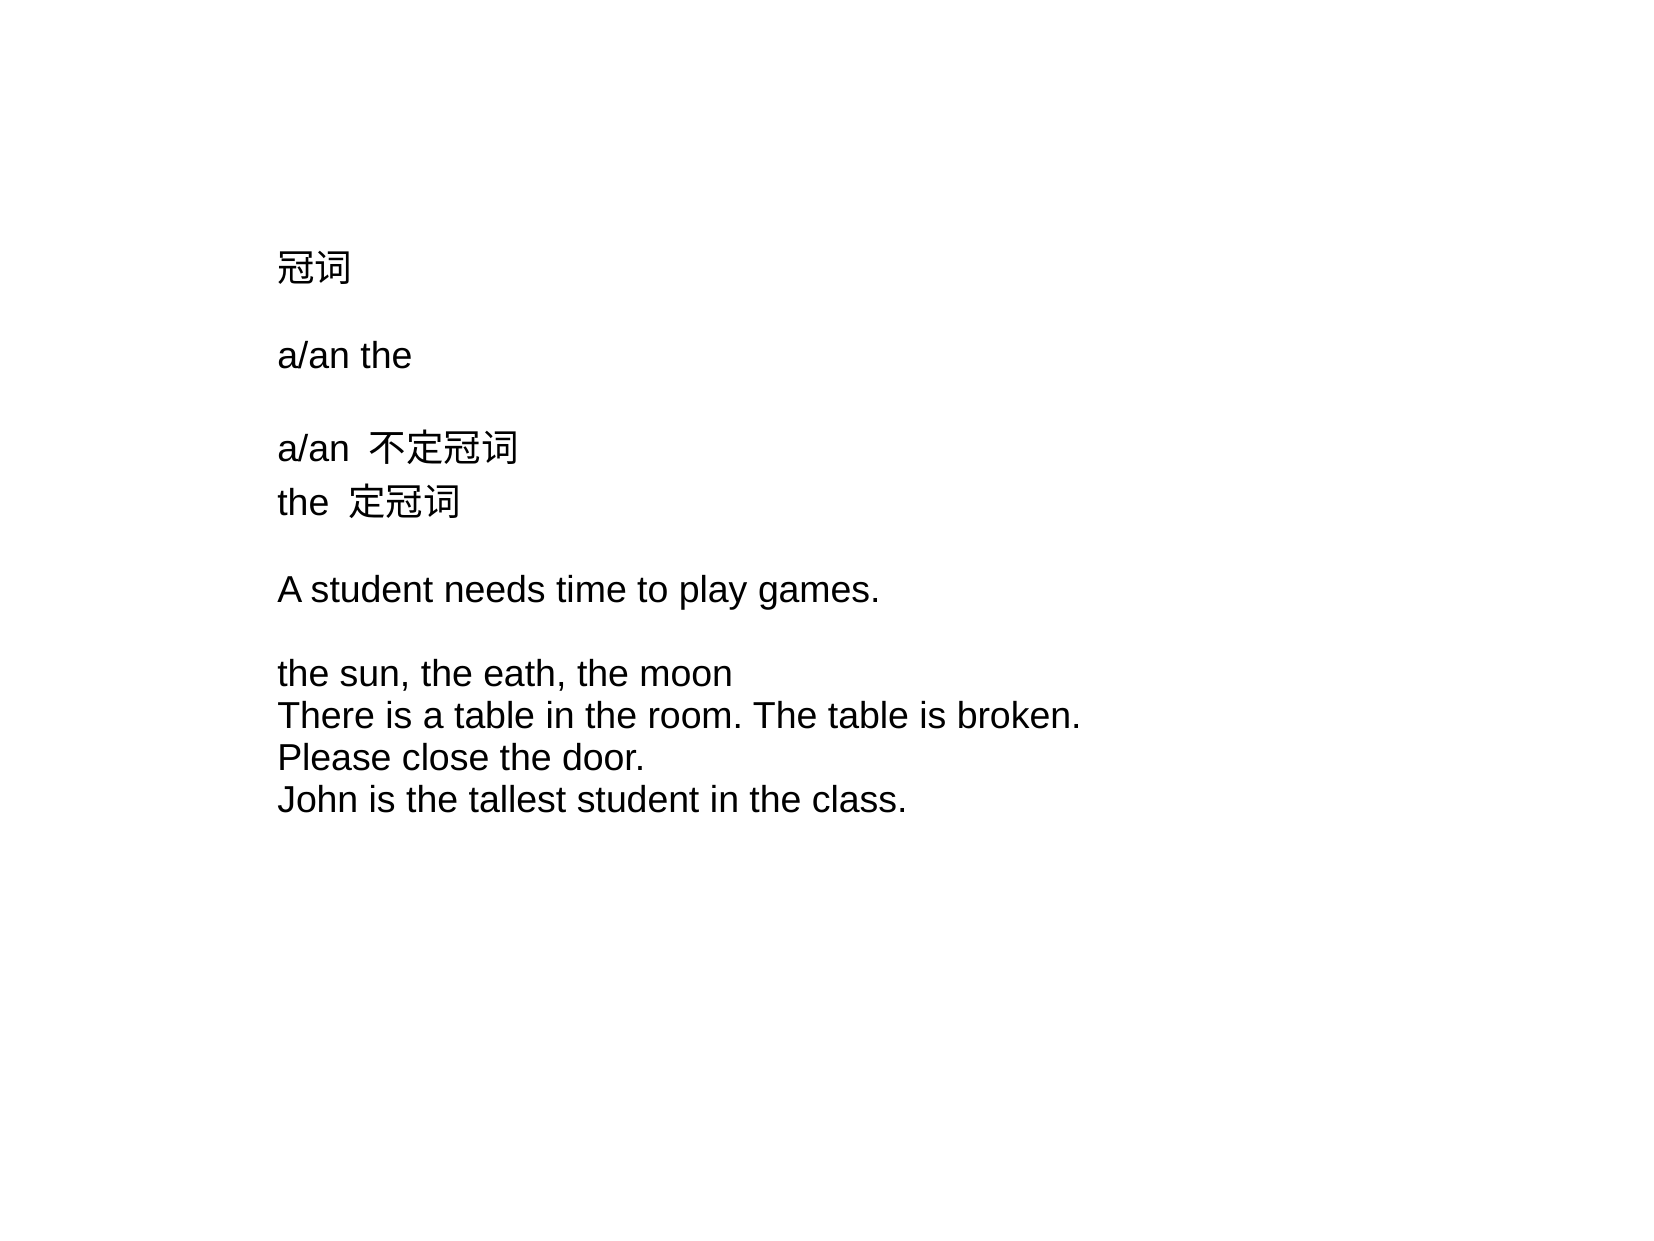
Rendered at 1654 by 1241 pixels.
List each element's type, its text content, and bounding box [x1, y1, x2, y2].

text_box 冠词 a/an the a/an 不定冠词 the 定冠词 A student needs time to play games. the sun, the eath, the moon There is a table in the room. The table is broken. Please close the door. John is the tallest student in the class. [262, 230, 1098, 919]
